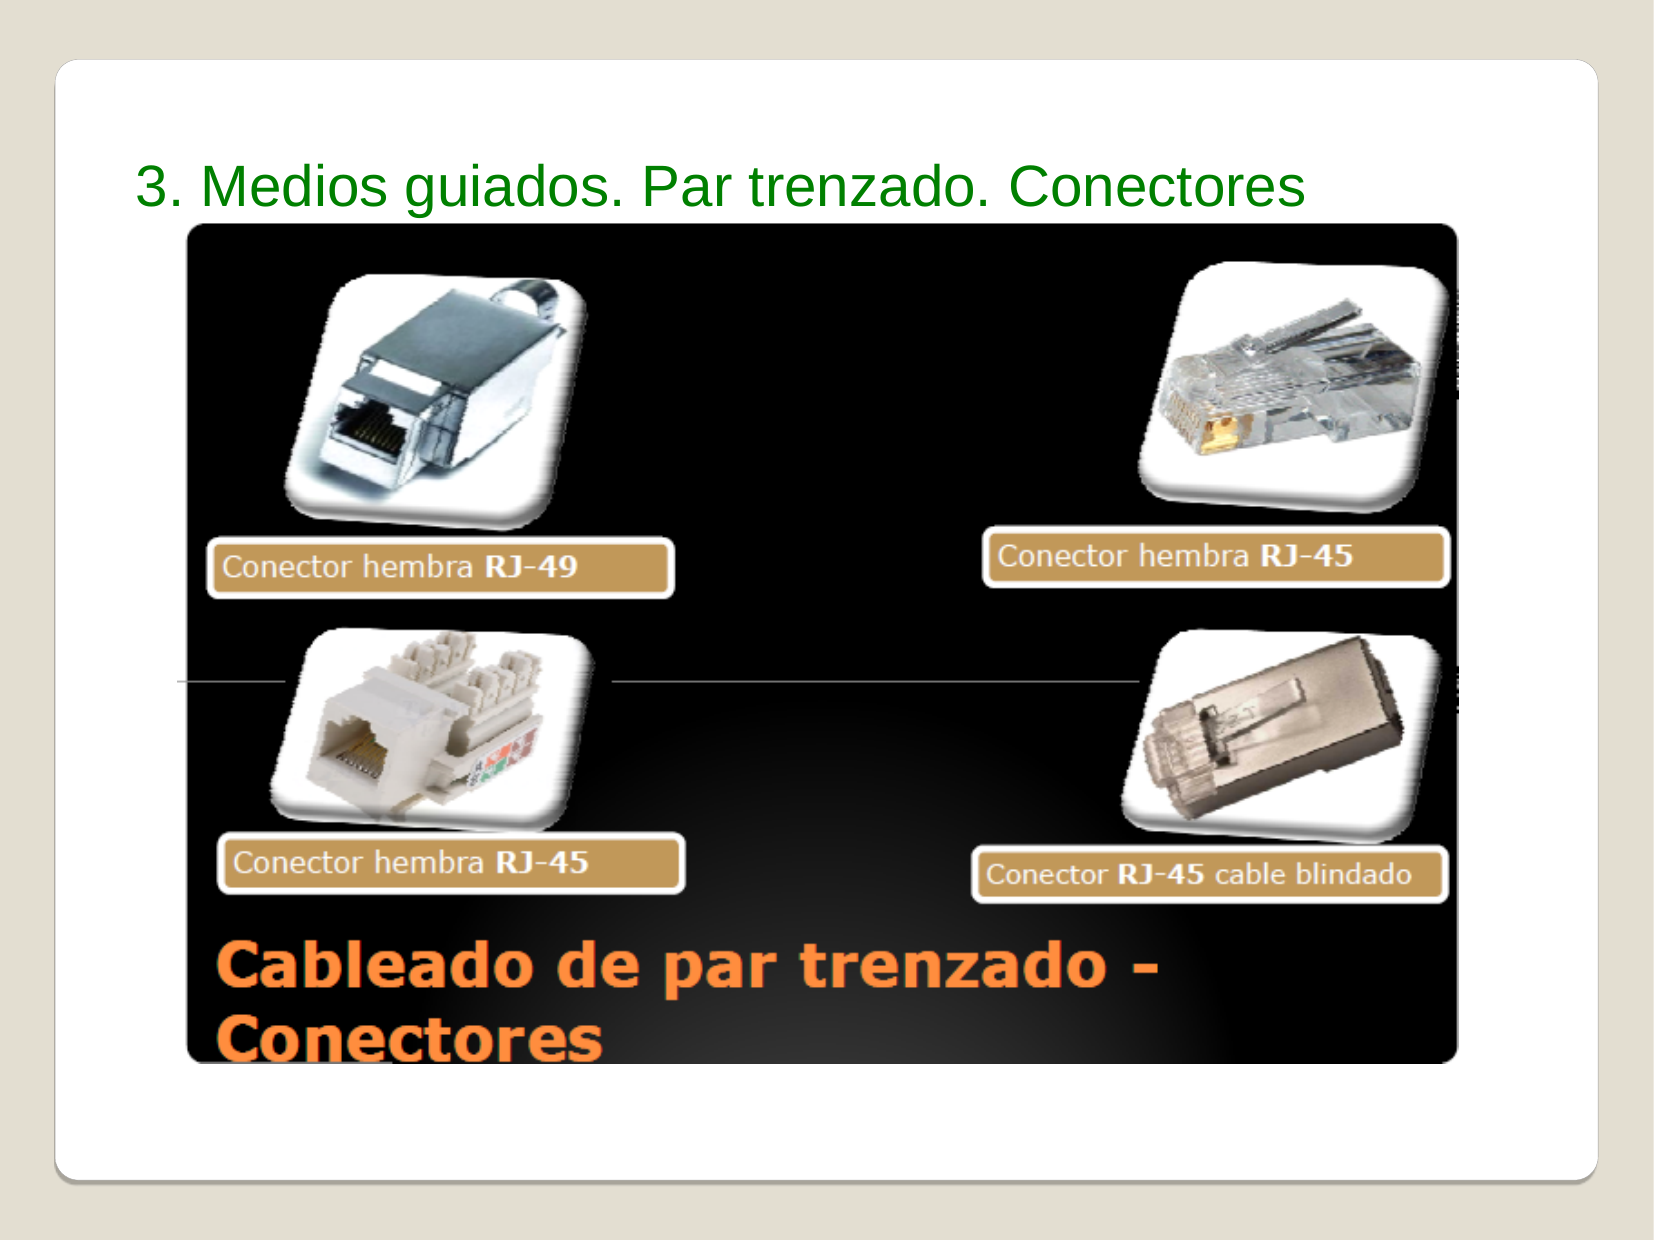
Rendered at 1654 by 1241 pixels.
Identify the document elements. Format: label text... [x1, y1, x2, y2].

picture [177, 222, 1459, 1064]
text_box 3. Medios guiados. Par trenzado. Conectores [118, 147, 1418, 223]
